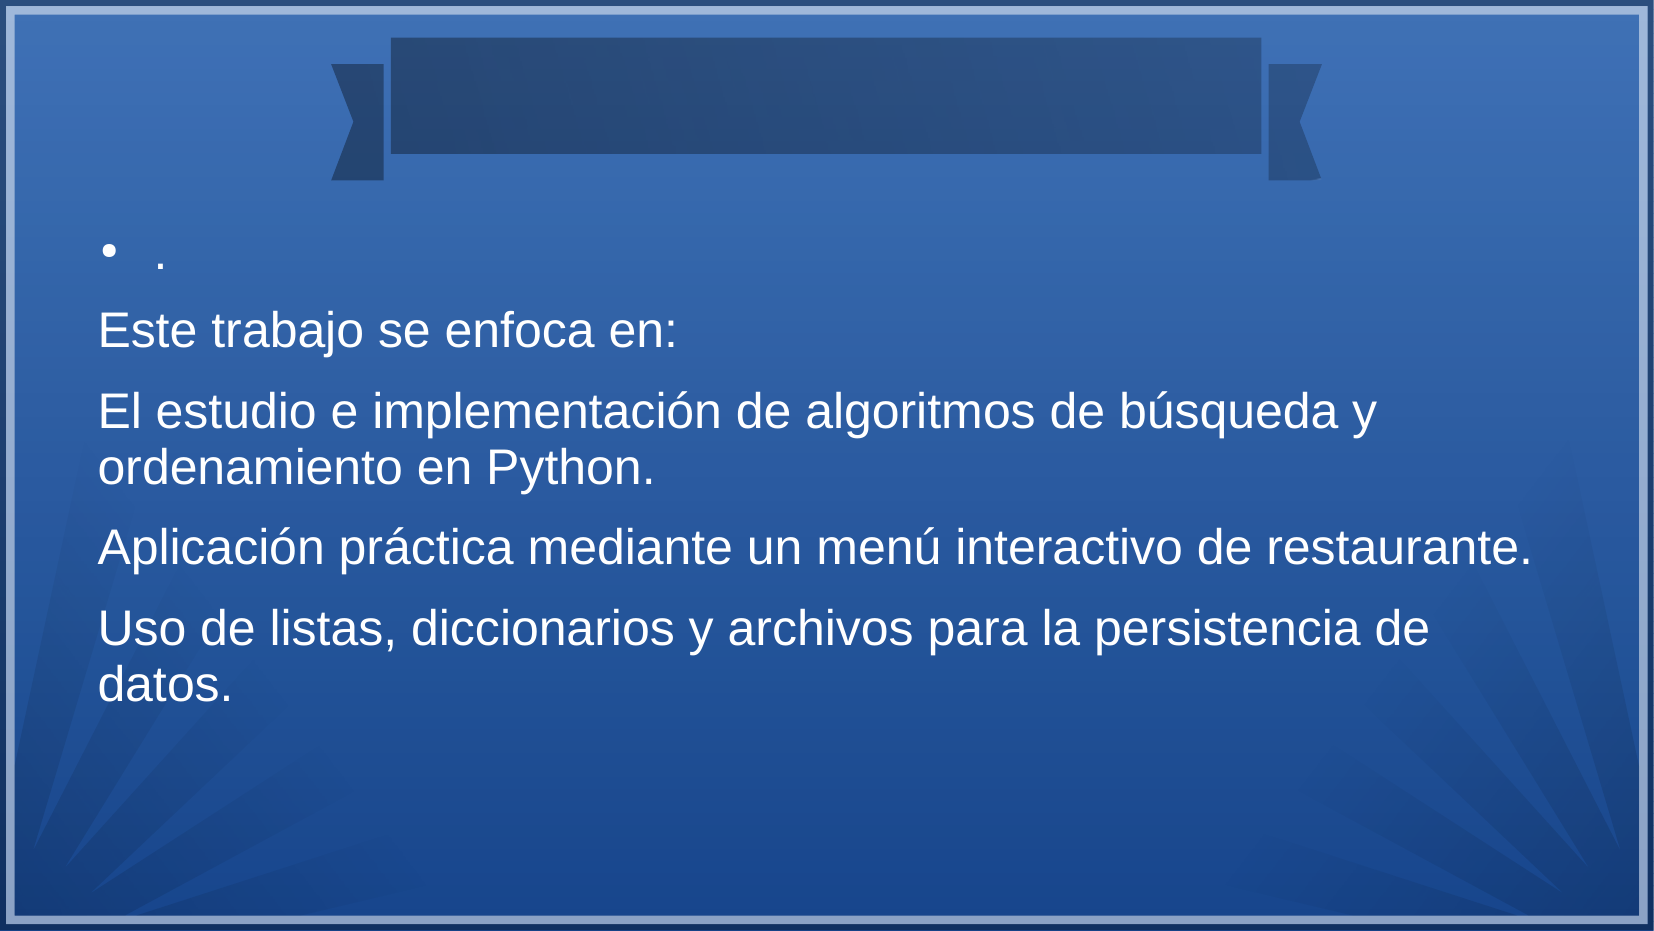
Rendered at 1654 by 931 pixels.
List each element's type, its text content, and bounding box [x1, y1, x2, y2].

text_box Este trabajo se enfoca en: El estudio e implementación de algoritmos de búsqueda y ordenamiento en Python. Aplicación práctica mediante un menú interactivo de restaurante. Uso de listas, diccionarios y archivos para la persistencia de datos. [82, 295, 1571, 848]
list . [82, 224, 1571, 295]
